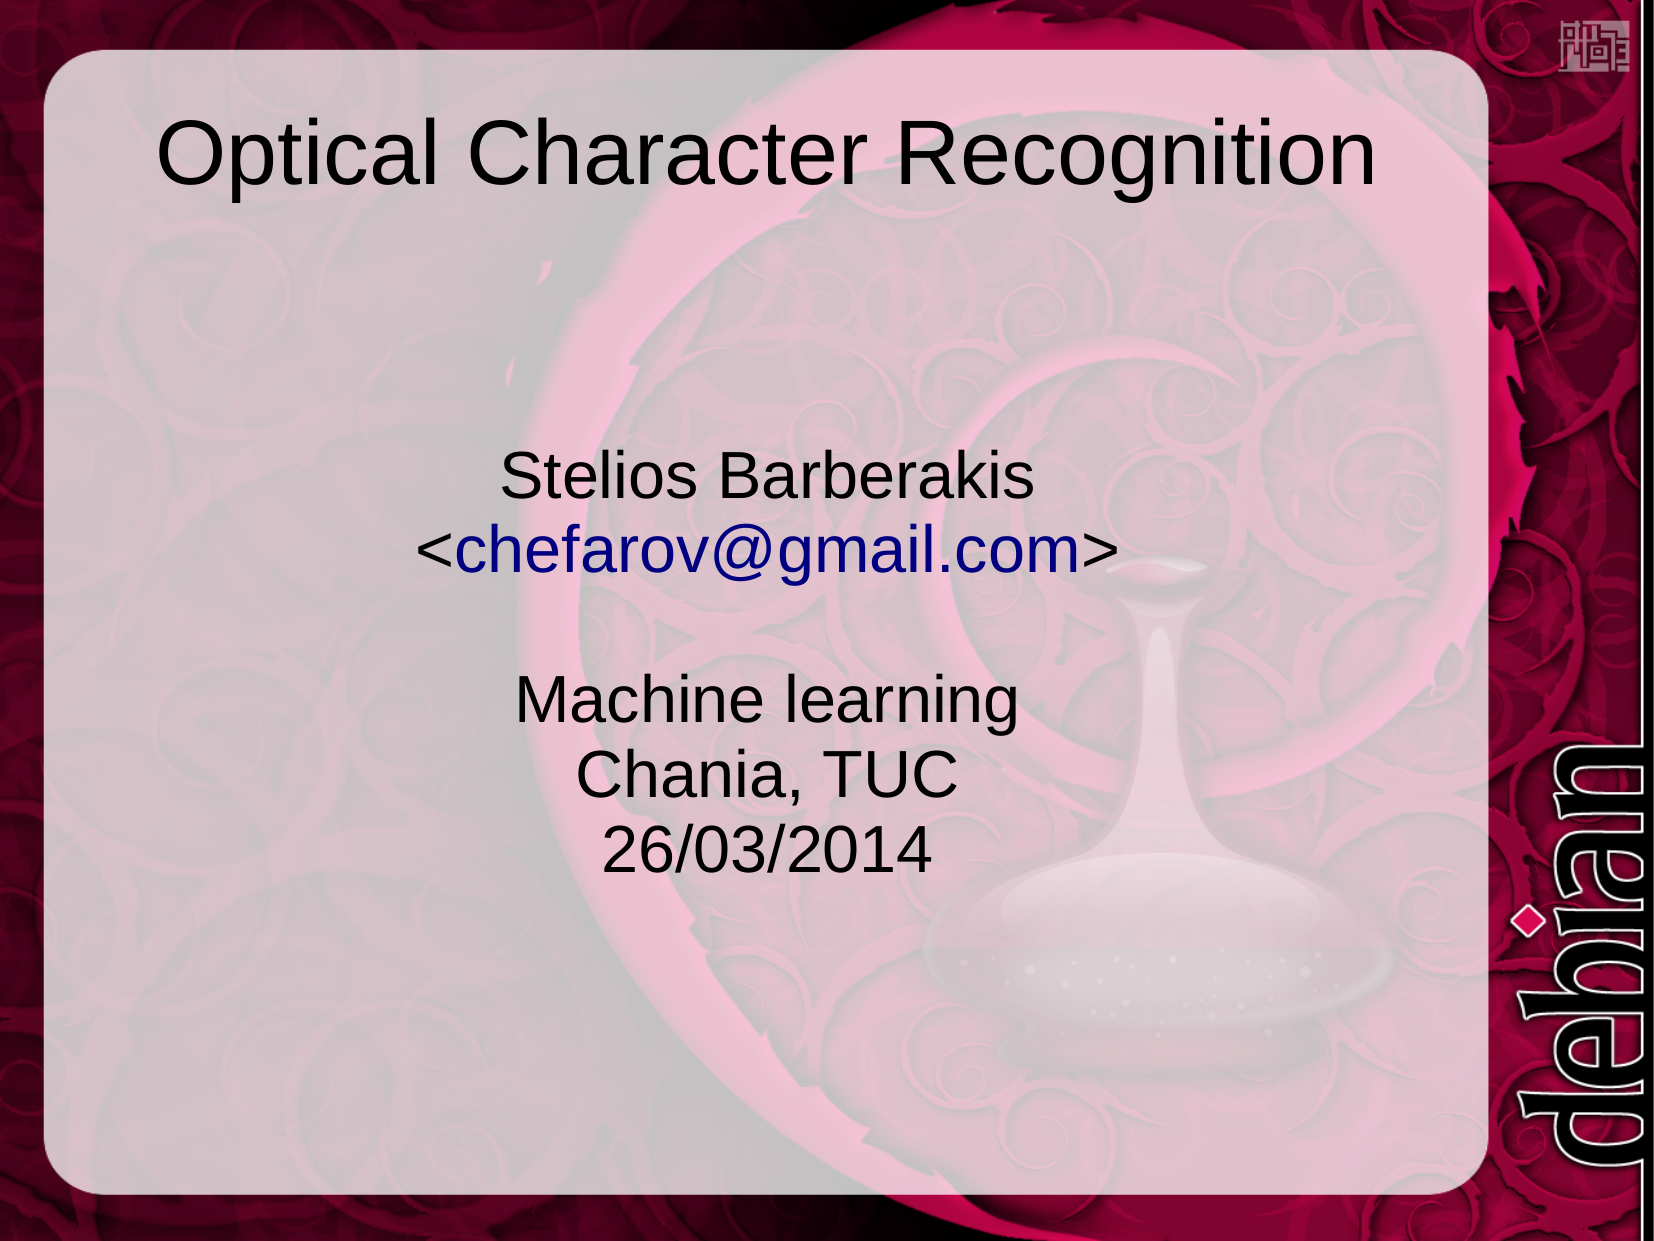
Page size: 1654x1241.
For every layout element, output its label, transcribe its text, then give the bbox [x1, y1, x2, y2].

picture [0, 0, 1654, 1241]
title Optical Character Recognition [59, 49, 1477, 257]
subtitle Stelios Barberakis <chefarov@gmail.com> Machine learning Chania, TUC 26/03/2014 [59, 290, 1477, 1109]
